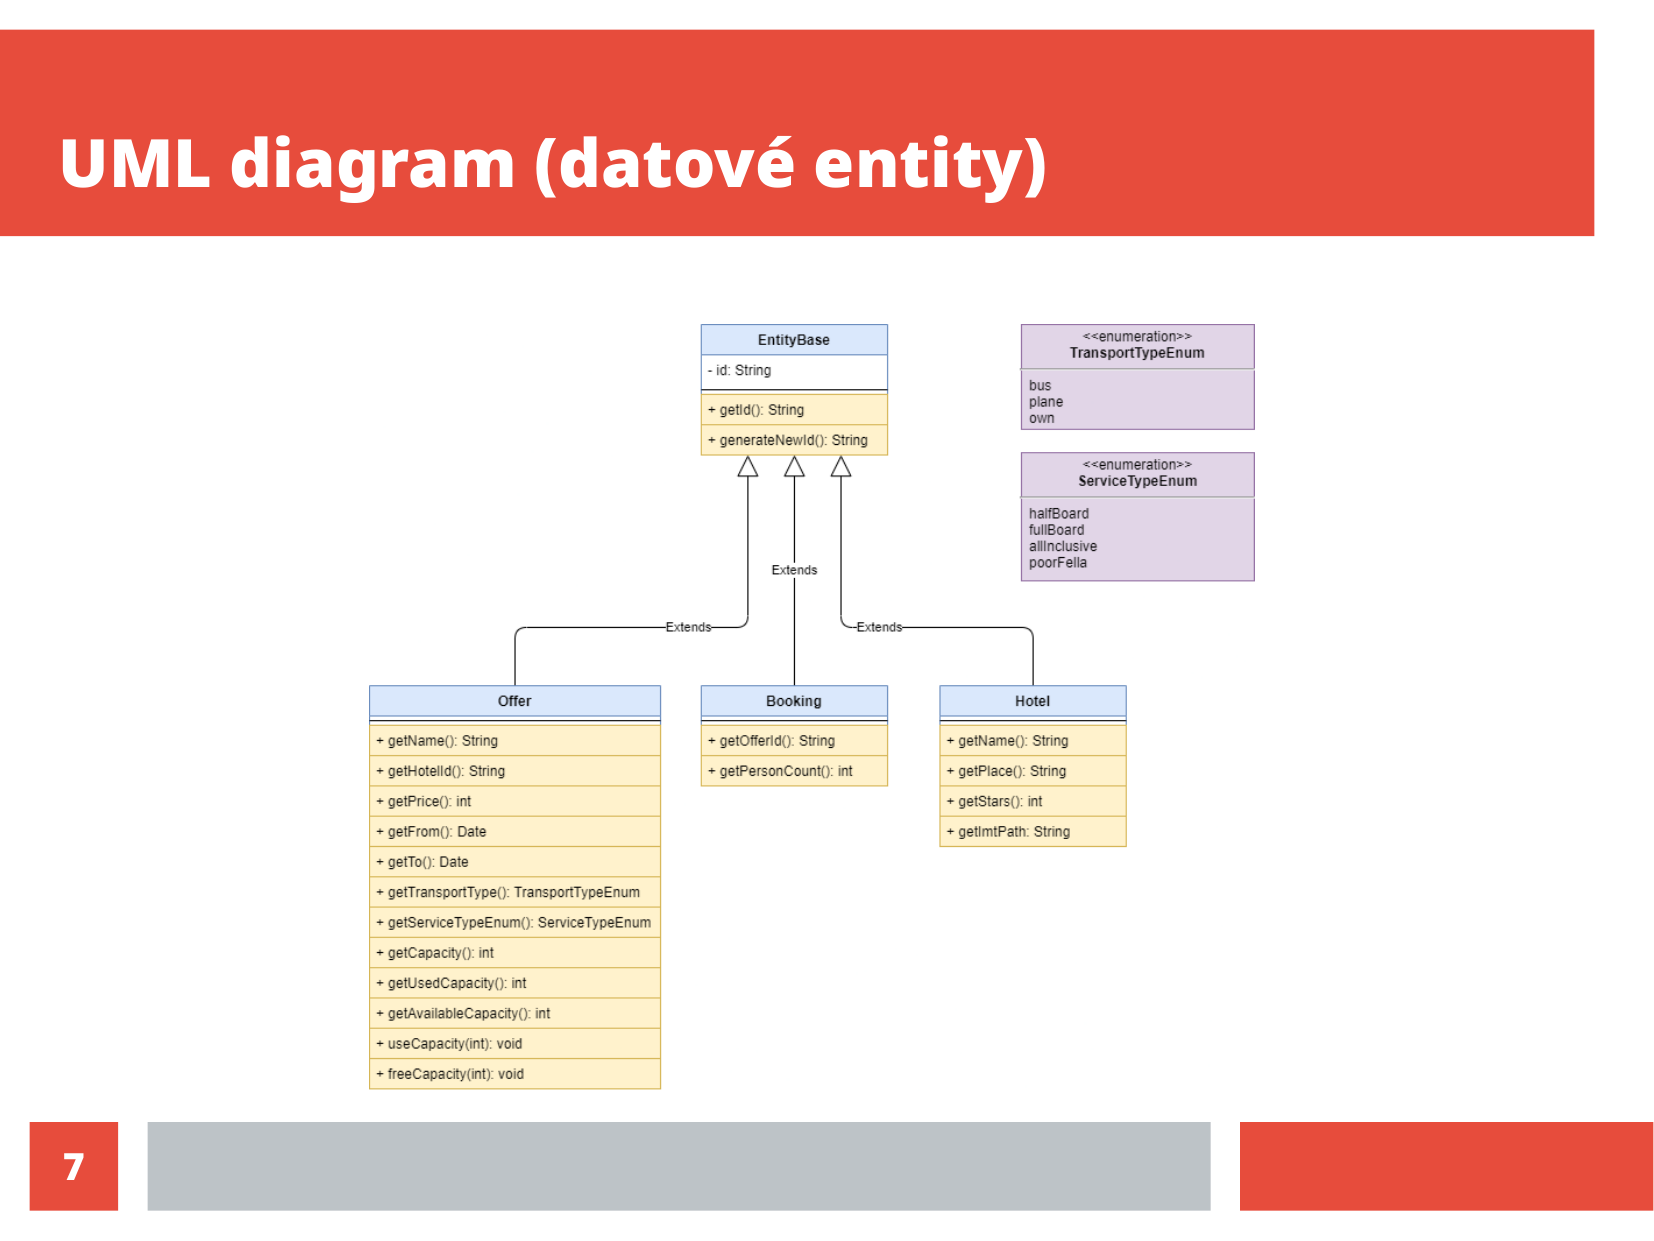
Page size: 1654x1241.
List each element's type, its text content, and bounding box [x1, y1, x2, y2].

title UML diagram (datové entity) [59, 59, 1595, 207]
picture [369, 324, 1255, 1093]
